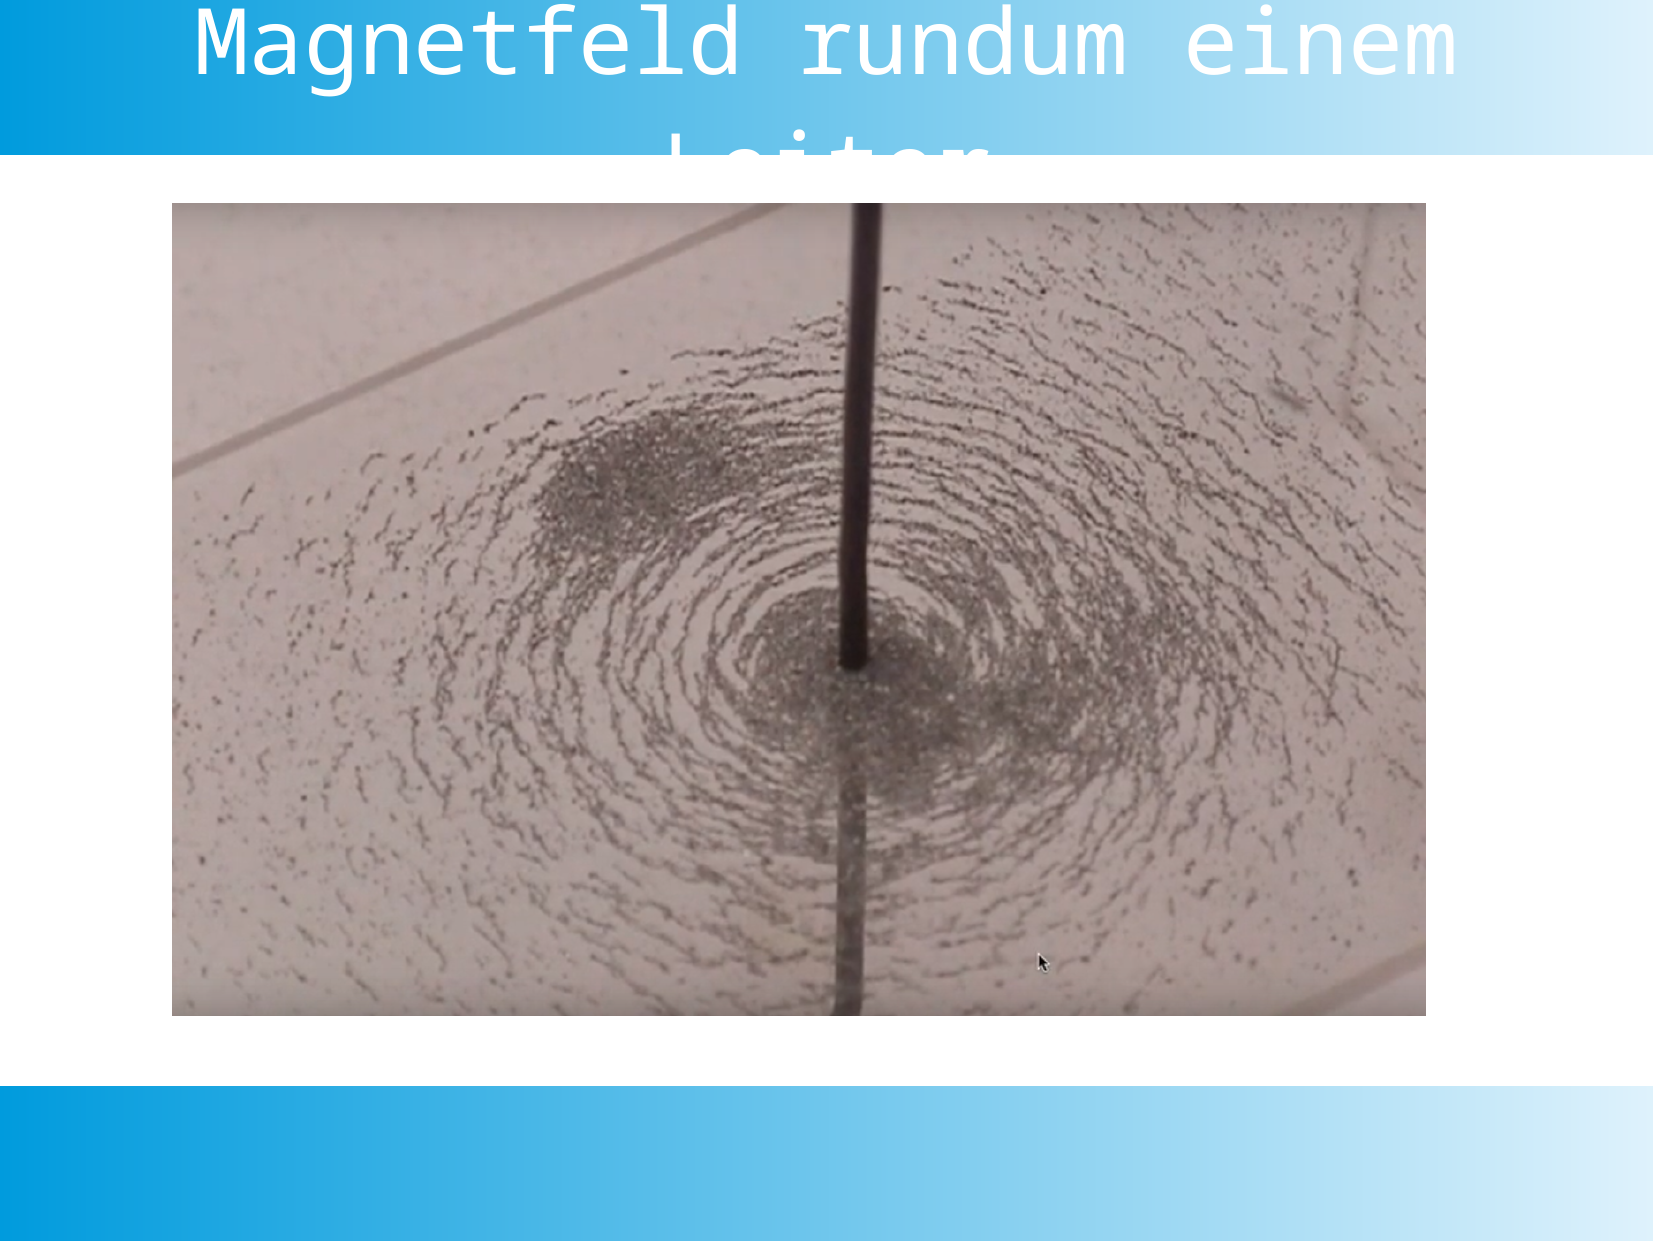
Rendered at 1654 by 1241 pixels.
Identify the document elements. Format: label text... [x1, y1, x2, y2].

title Magnetfeld rundum einem Leiter [82, 40, 1571, 163]
picture [172, 203, 1426, 1016]
